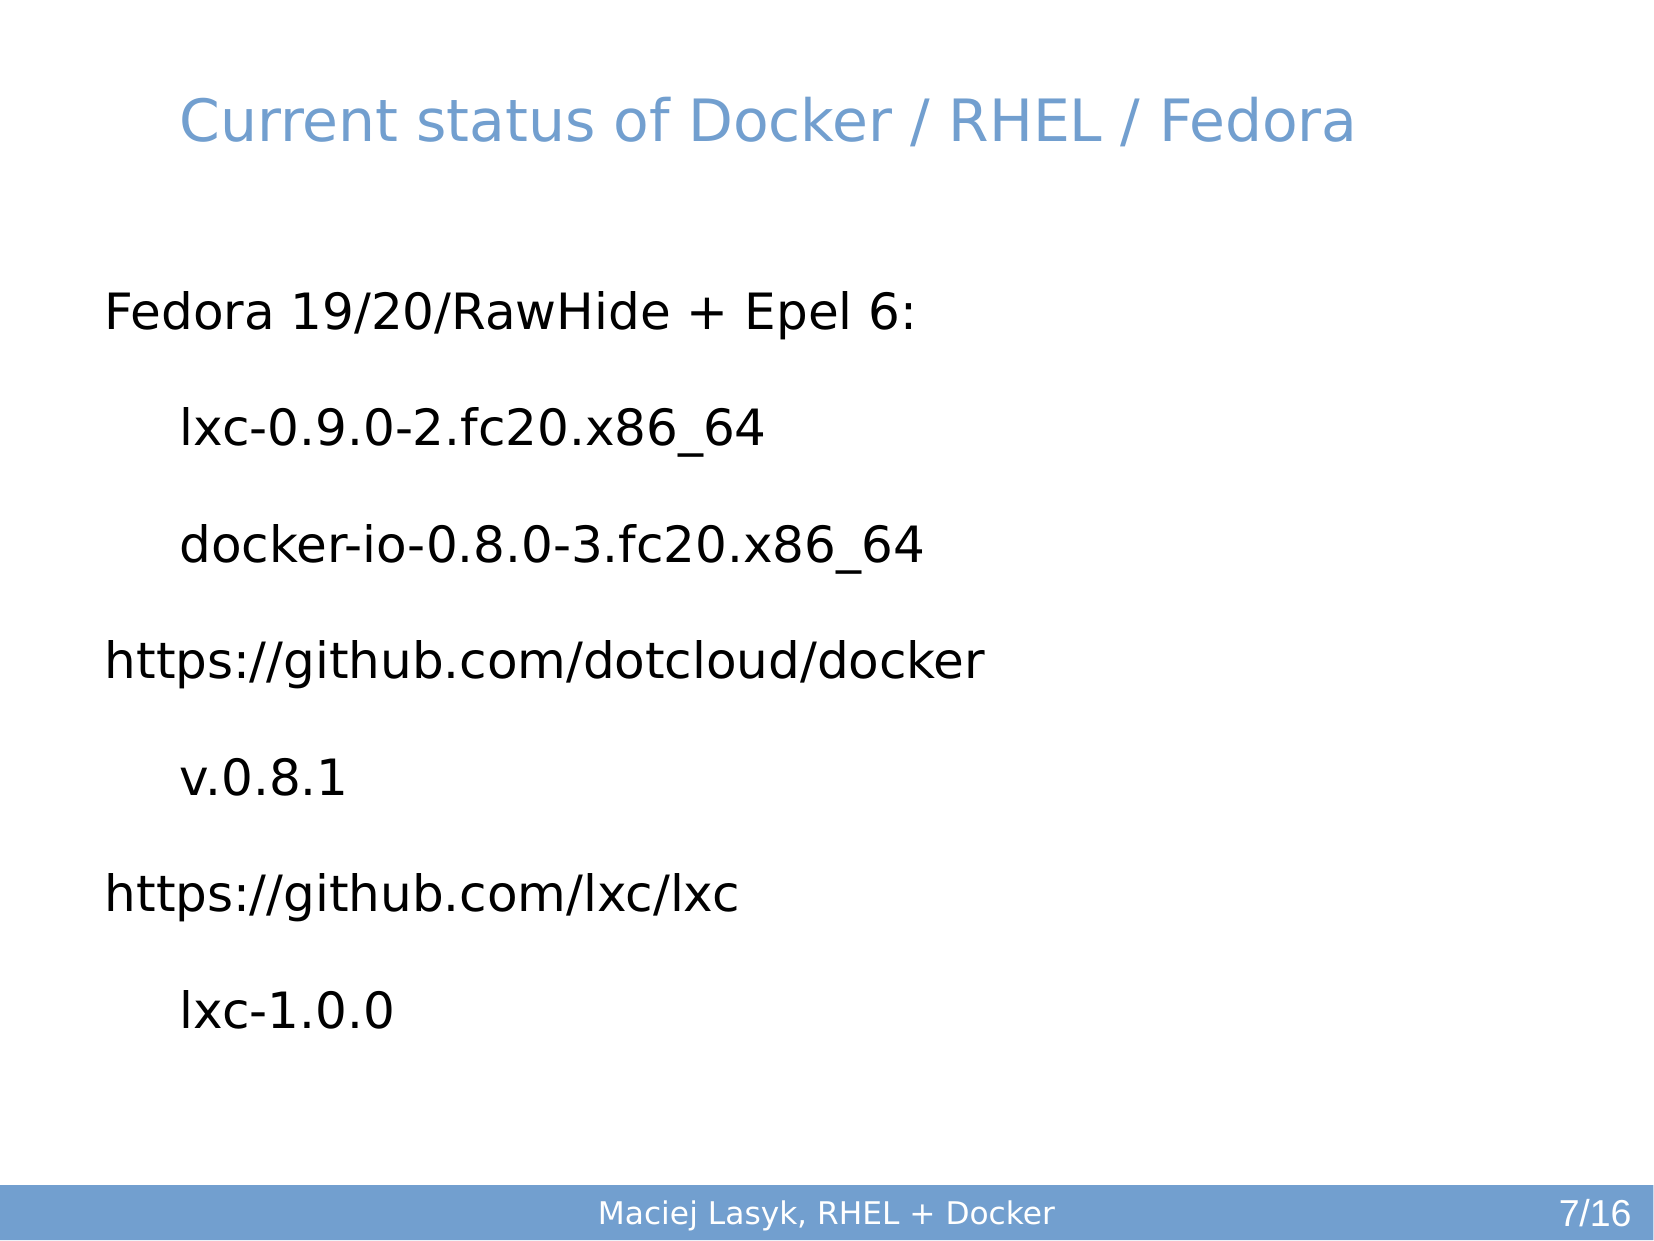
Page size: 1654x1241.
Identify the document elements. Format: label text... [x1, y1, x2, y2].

text_box Fedora 19/20/RawHide + Epel 6: lxc-0.9.0-2.fc20.x86_64 docker-io-0.8.0-3.fc20.x86_64 https://github.com/dotcloud/docker v.0.8.1 https://github.com/lxc/lxc lxc-1.0.0 [90, 275, 1001, 1048]
text_box 7/16 [1533, 1185, 1647, 1241]
text_box Maciej Lasyk, RHEL + Docker [583, 1188, 1071, 1240]
text_box Current status of Docker / RHEL / Fedora [164, 79, 1373, 163]
text_box [1647, 1185, 1654, 1241]
text_box [0, 1185, 1533, 1241]
